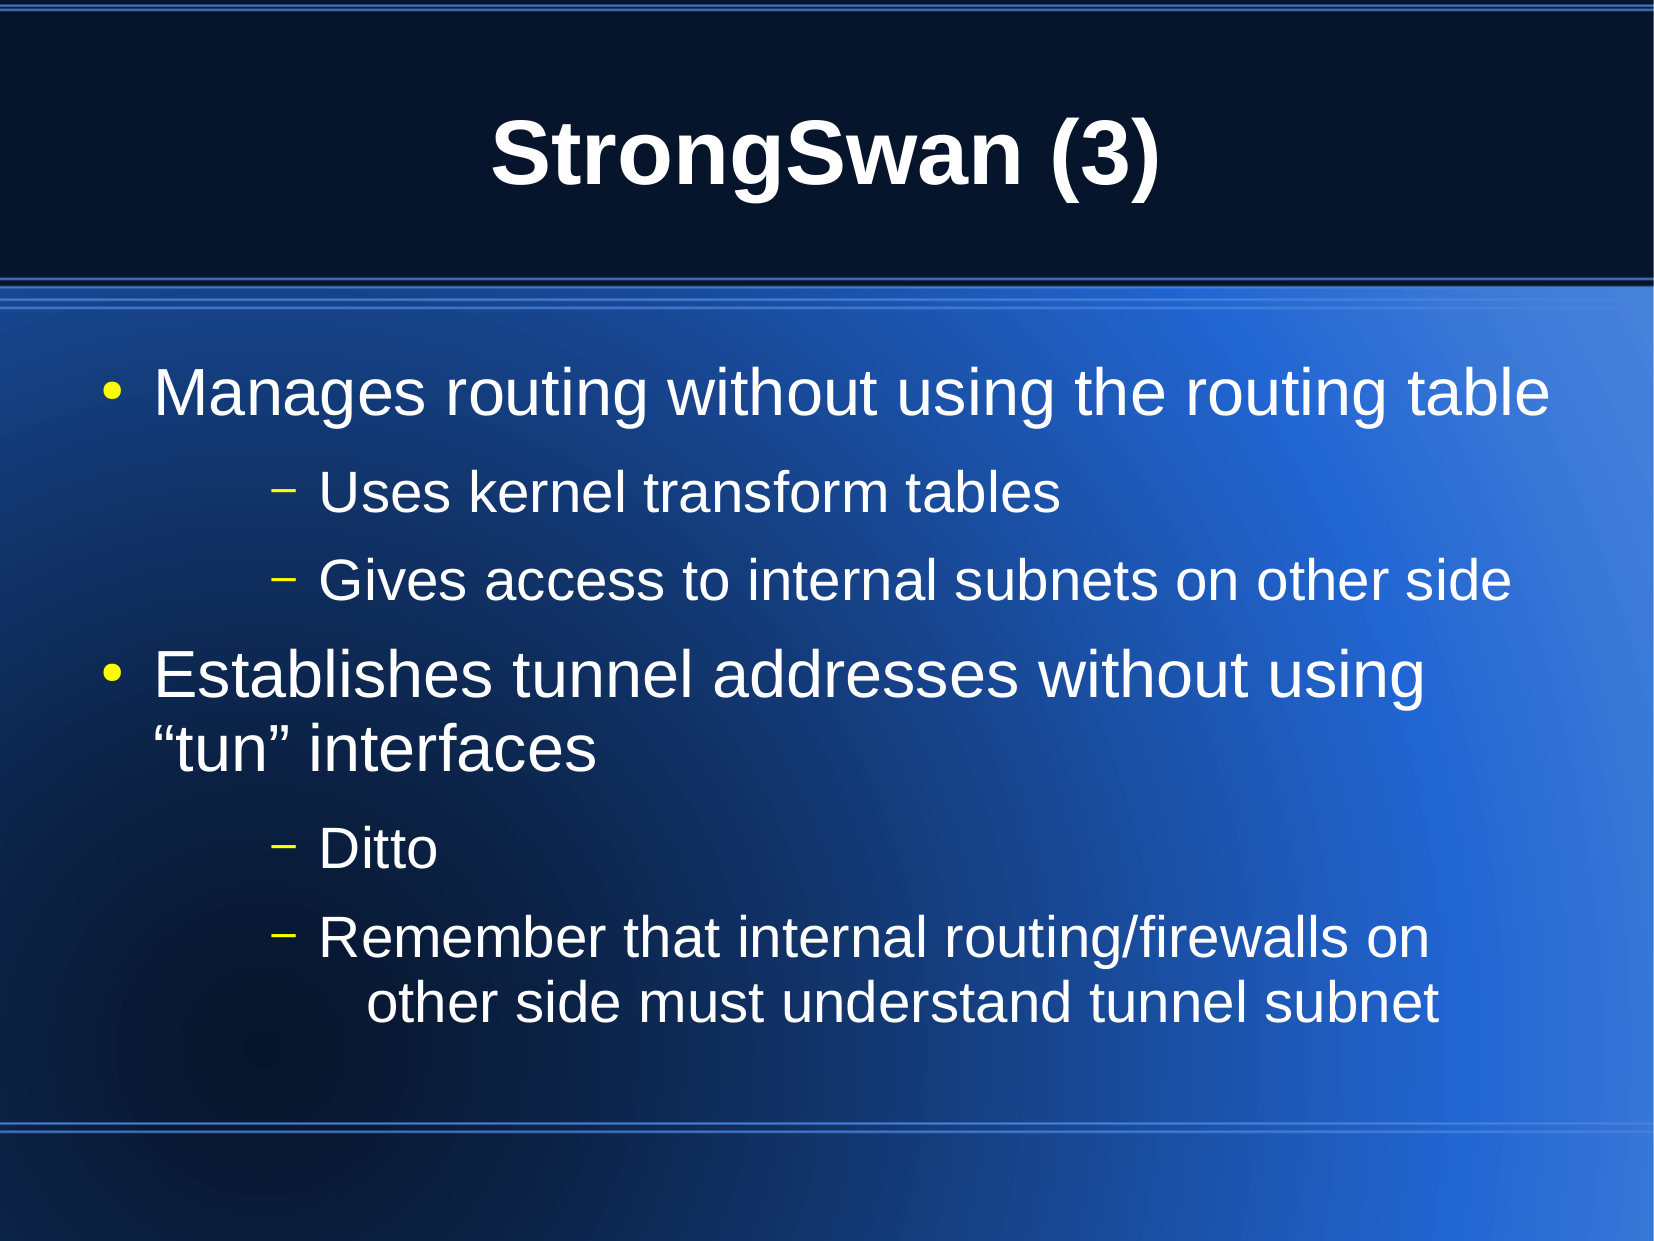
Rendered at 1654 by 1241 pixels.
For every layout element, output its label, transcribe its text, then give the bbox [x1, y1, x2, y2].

title StrongSwan (3) [82, 49, 1571, 257]
list Manages routing without using the routing table Uses kernel transform tables Gives access to internal subnets on other side Establishes tunnel addresses without using “tun” interfaces Ditto Remember that internal routing/firewalls on other side must understand tunnel subnet [82, 355, 1571, 1075]
picture [0, 0, 1654, 1241]
